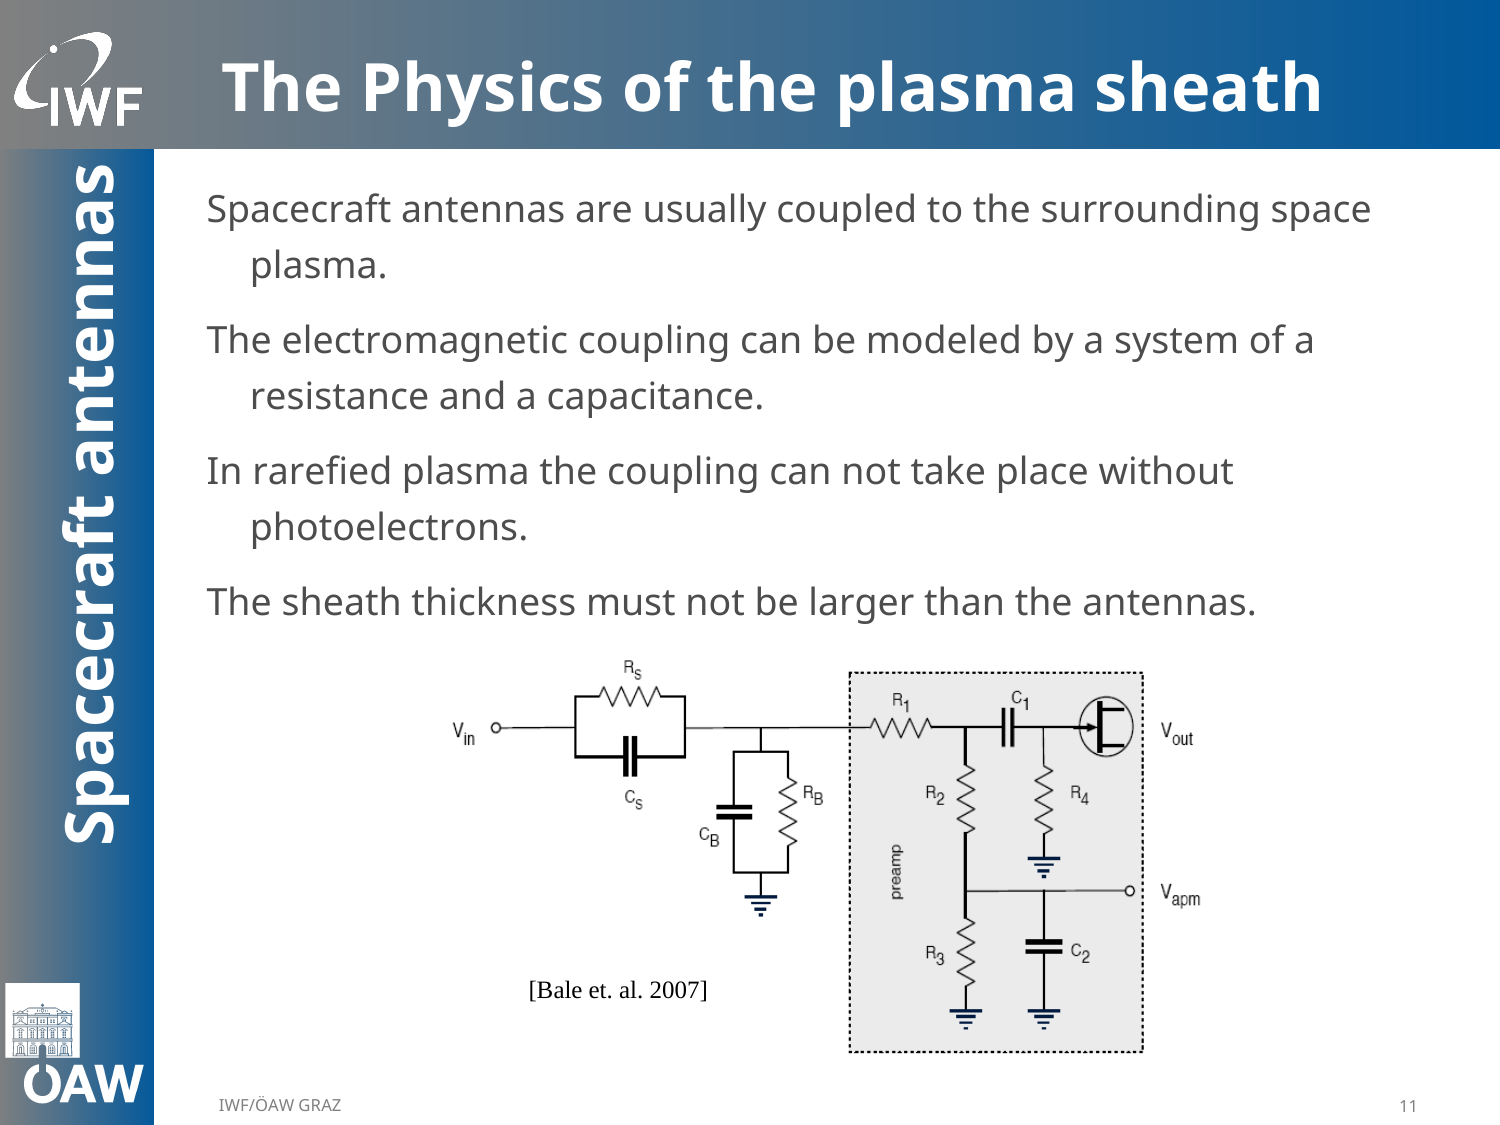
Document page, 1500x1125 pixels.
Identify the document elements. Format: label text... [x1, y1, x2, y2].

picture [5, 983, 154, 1105]
text_box Spacecraft antennas [29, 148, 154, 959]
text_box [Bale et. al. 2007] [513, 968, 751, 1012]
title The Physics of the plasma sheath [206, 31, 1459, 149]
picture [429, 639, 1223, 1069]
picture [8, 32, 154, 132]
list Spacecraft antennas are usually coupled to the surrounding space plasma. The electromagnetic coupling can be modeled by a system of a resistance and a capacitance. In rarefied plasma the coupling can not take place without photoelectrons. The sheath thickness must not be larger than the antennas. [206, 177, 1447, 1075]
